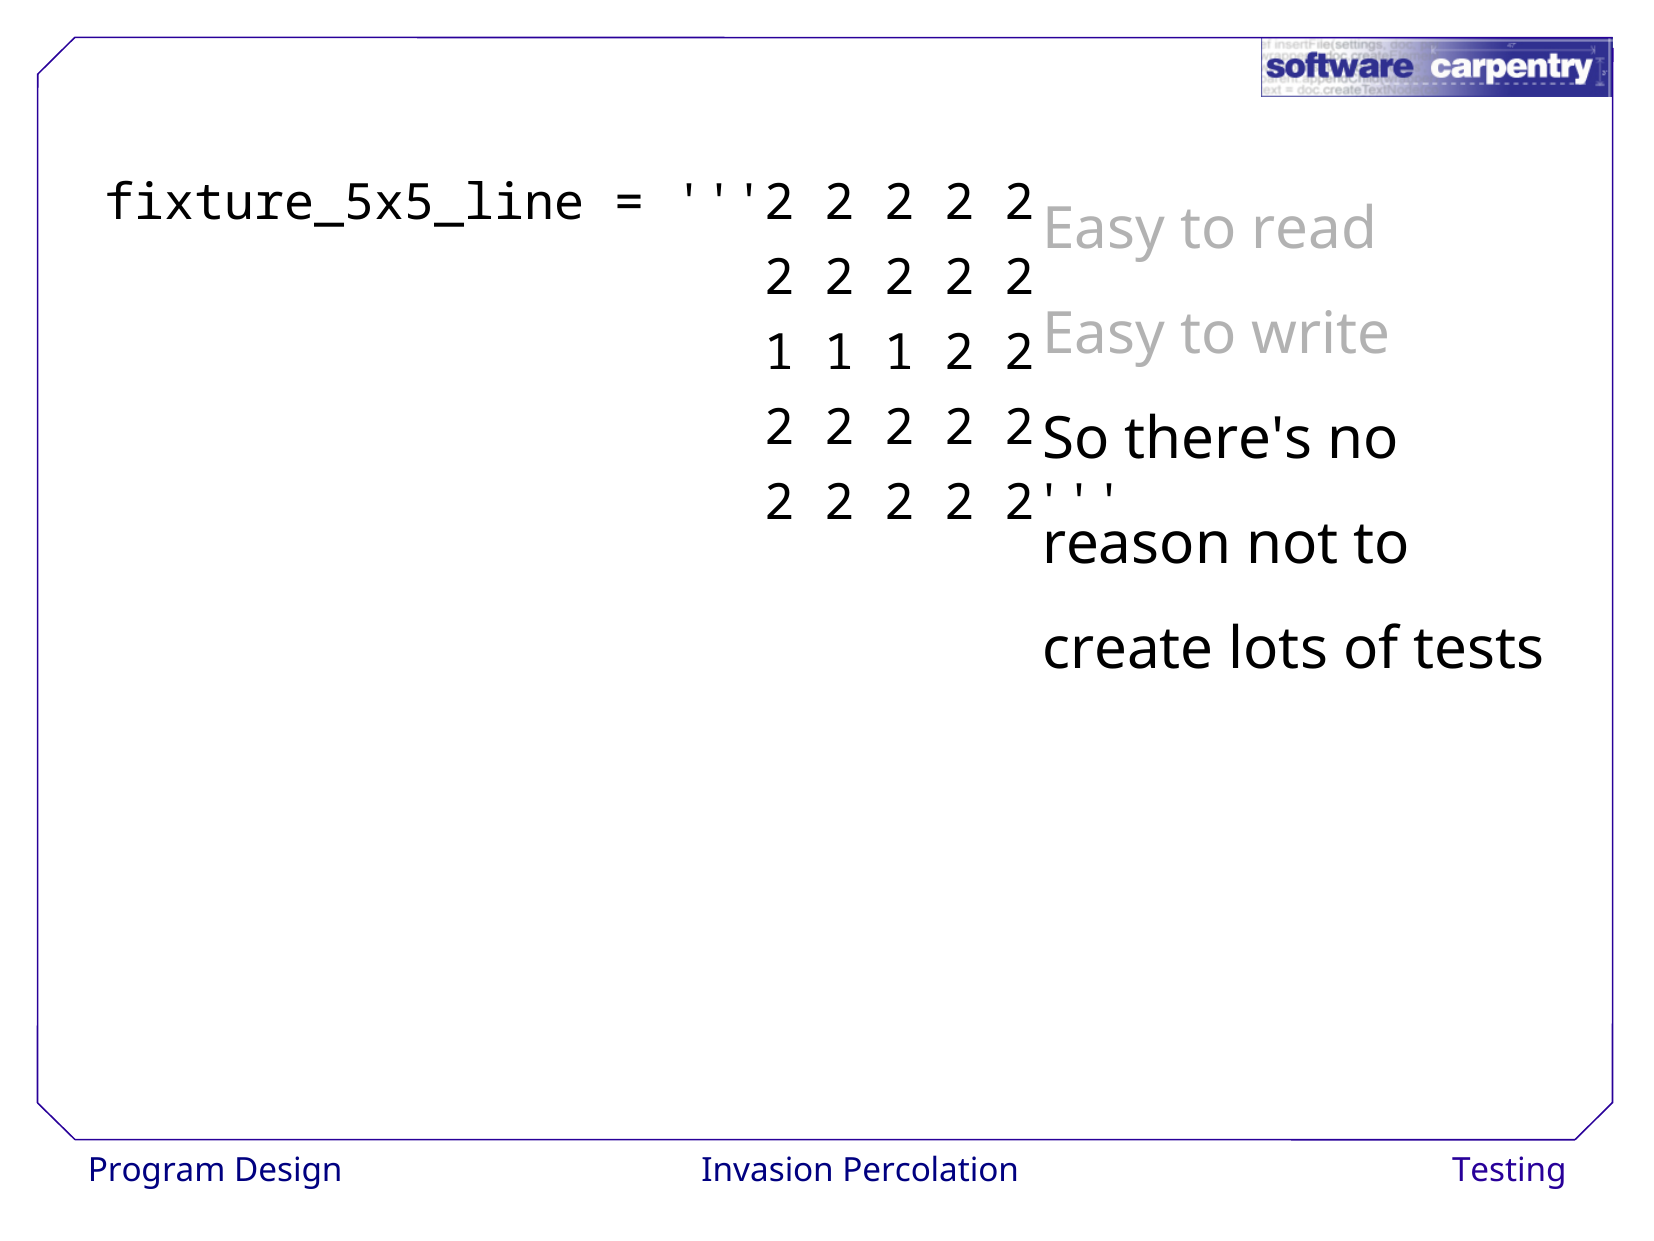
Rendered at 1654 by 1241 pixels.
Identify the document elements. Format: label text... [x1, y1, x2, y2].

text_box Easy to read Easy to write So there's no reason not to create lots of tests [1027, 147, 1568, 688]
picture [1261, 39, 1613, 97]
text_box fixture_5x5_line = '''2 2 2 2 2 2 2 2 2 2 1 1 1 2 2 2 2 2 2 2 2 2 2 2 2''' [89, 147, 1027, 550]
